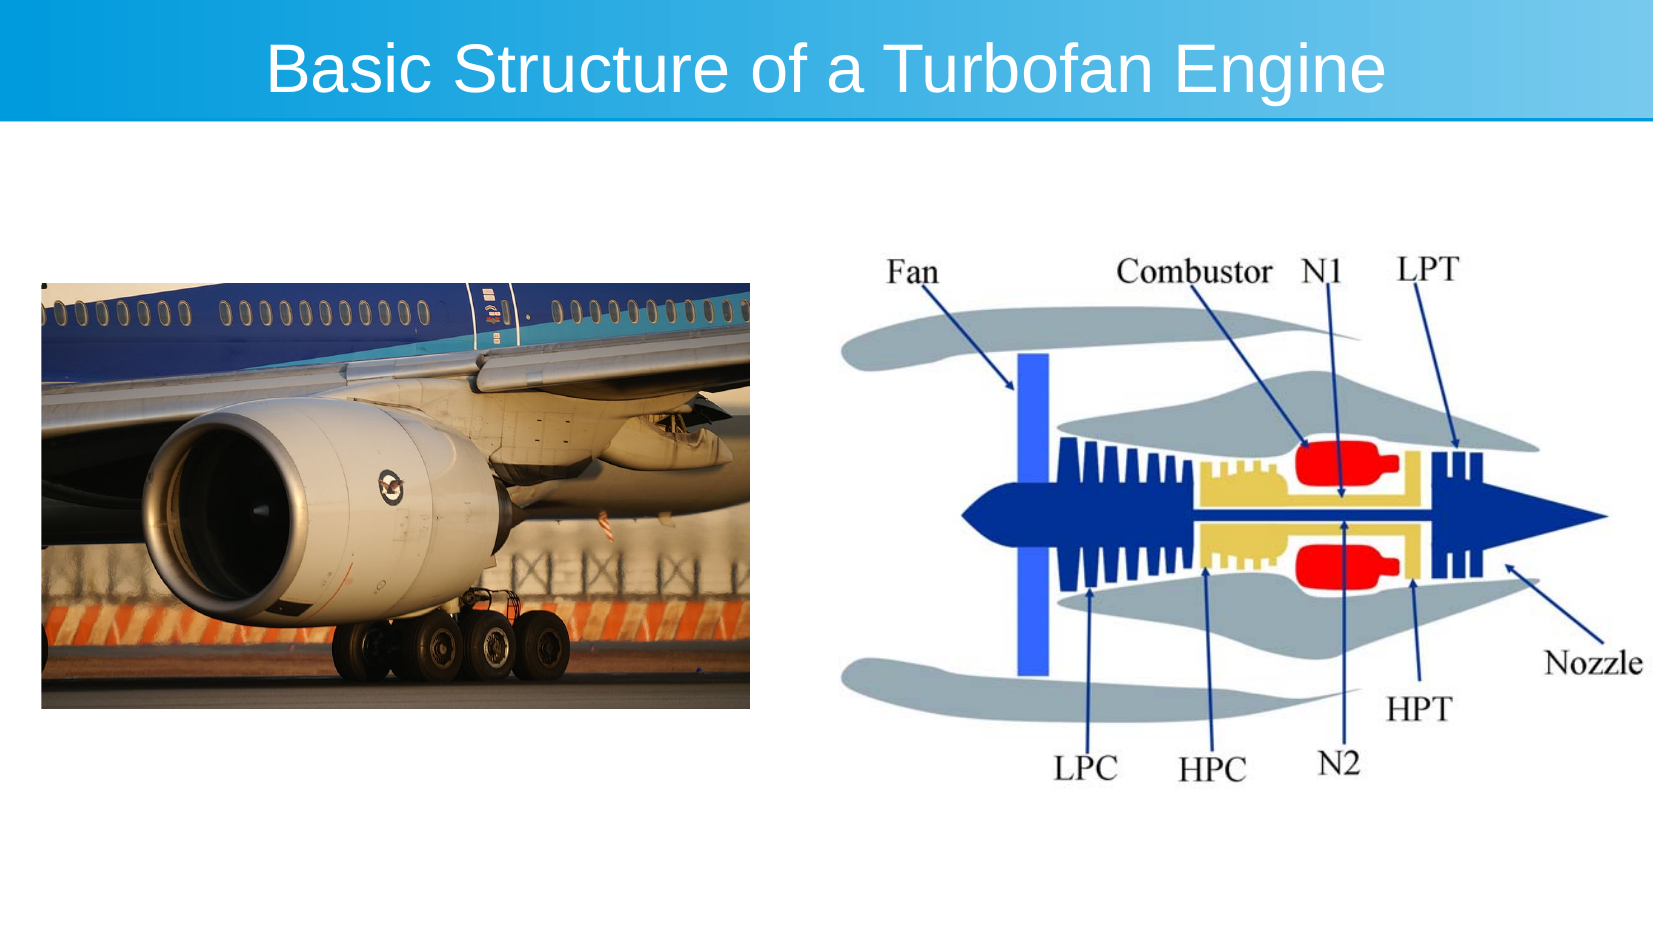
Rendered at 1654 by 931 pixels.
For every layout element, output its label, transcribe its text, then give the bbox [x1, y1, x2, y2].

picture [41, 283, 750, 709]
title Basic Structure of a Turbofan Engine [59, 29, 1595, 108]
picture [778, 230, 1654, 821]
